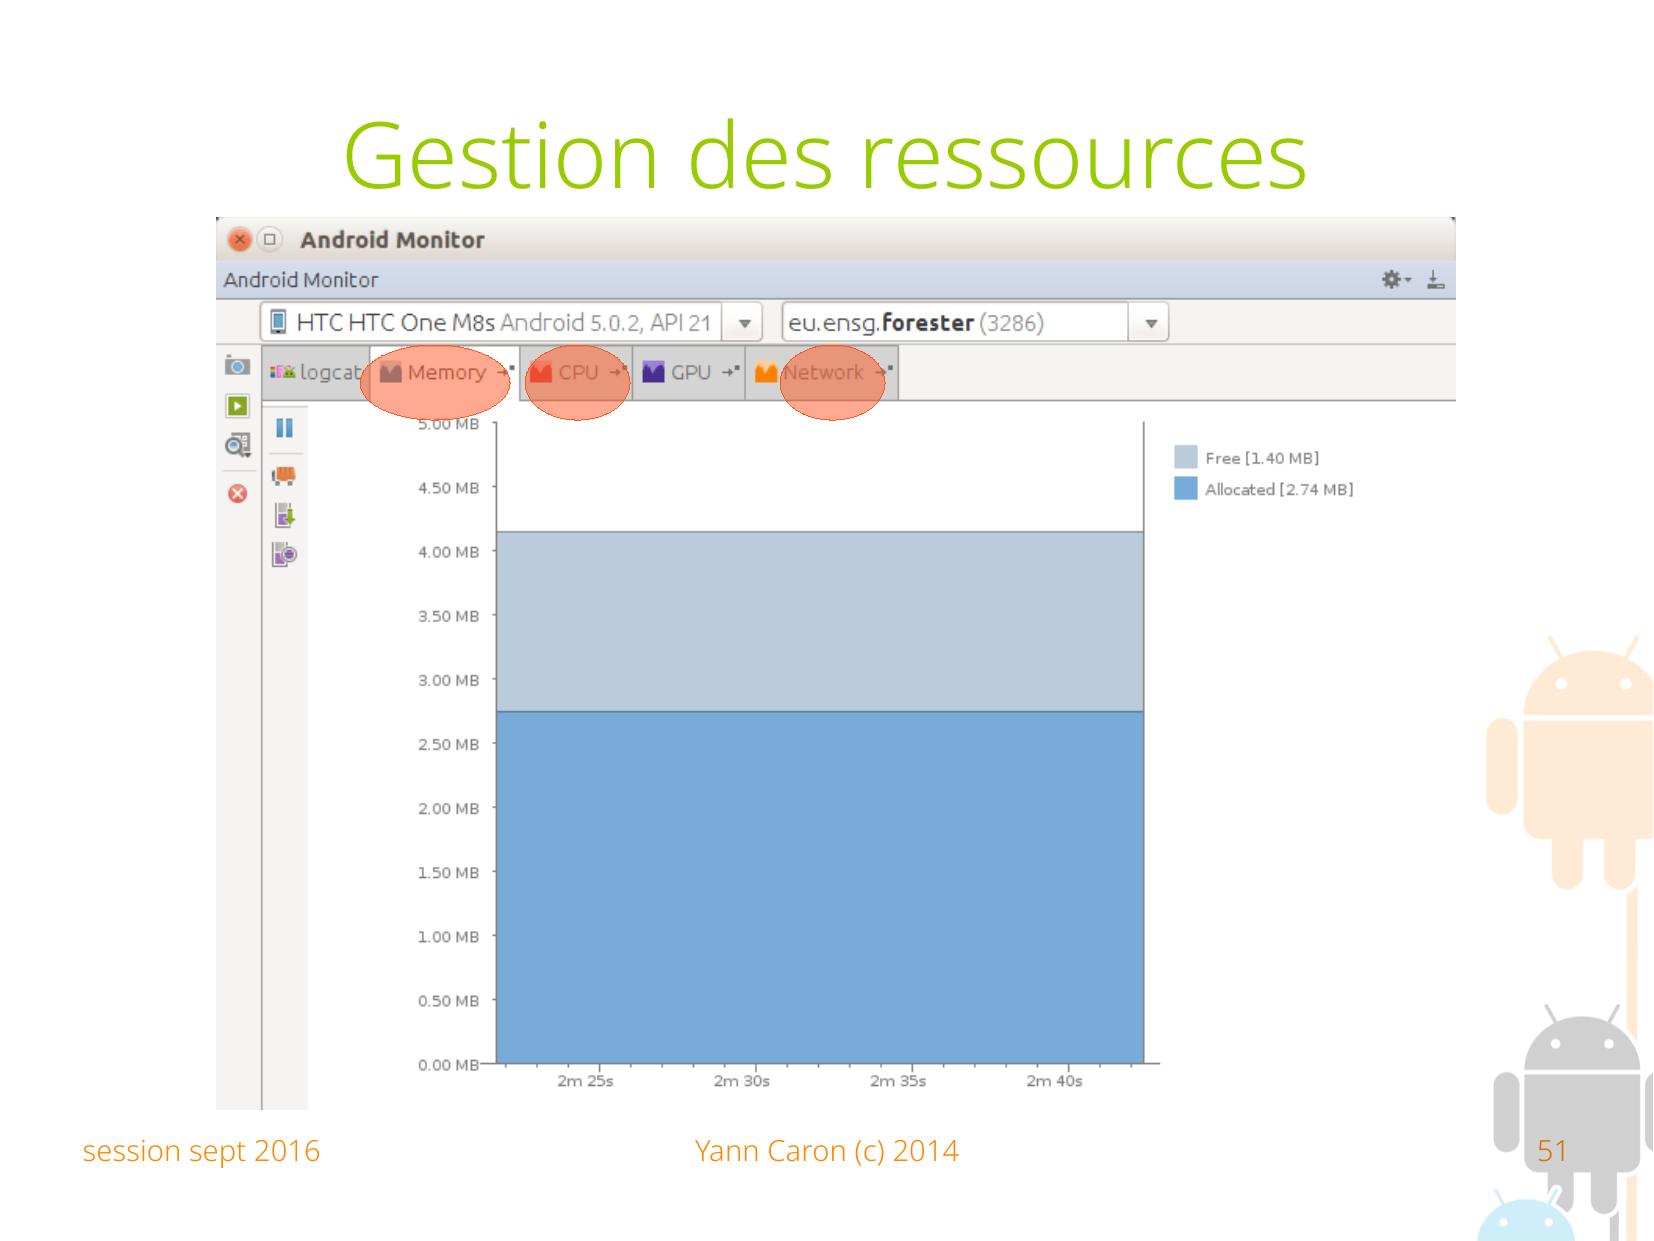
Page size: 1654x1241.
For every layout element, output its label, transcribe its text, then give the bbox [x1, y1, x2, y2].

text_box [780, 345, 886, 421]
text_box [525, 345, 631, 421]
title Gestion des ressources [82, 49, 1571, 257]
picture [216, 217, 1654, 1241]
text_box [360, 345, 511, 421]
